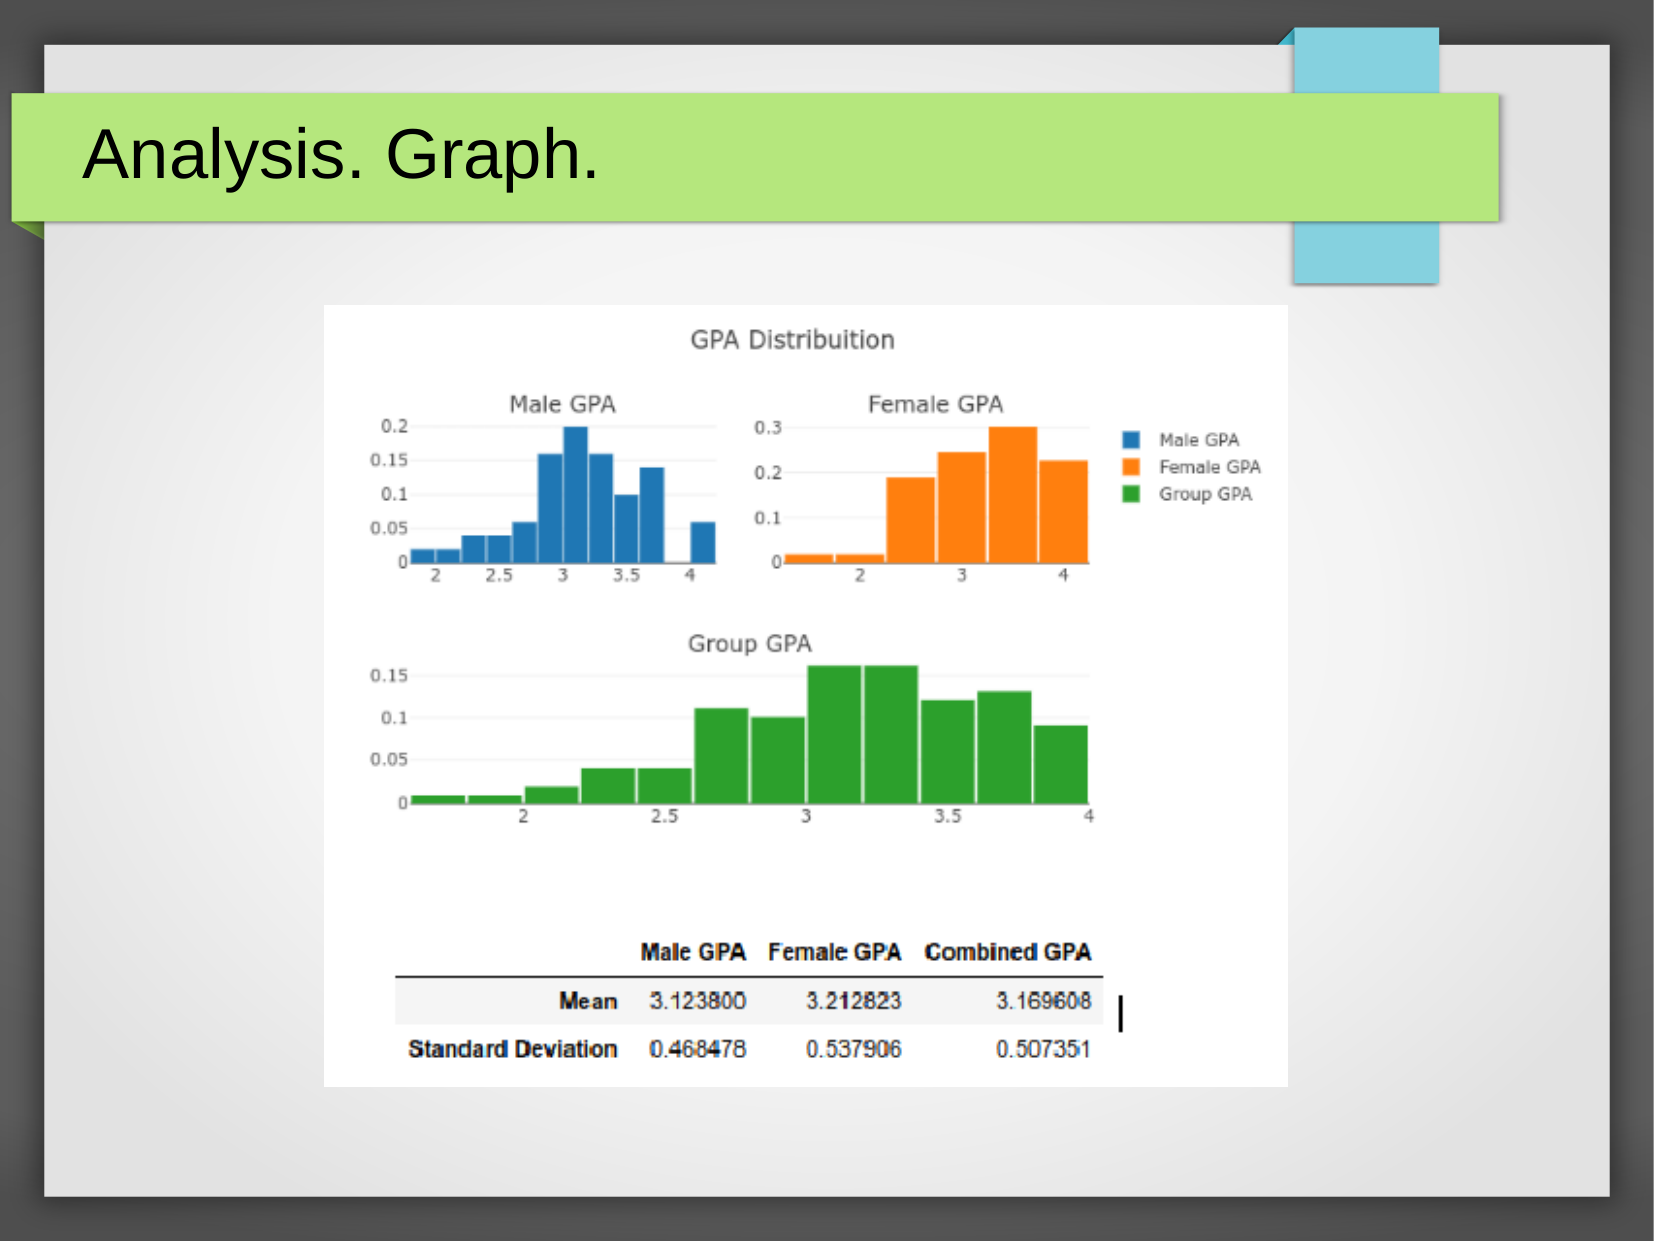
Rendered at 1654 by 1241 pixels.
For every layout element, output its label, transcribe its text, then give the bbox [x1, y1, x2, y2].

picture [0, 0, 1654, 1241]
title Analysis. Graph. [82, 94, 1264, 213]
